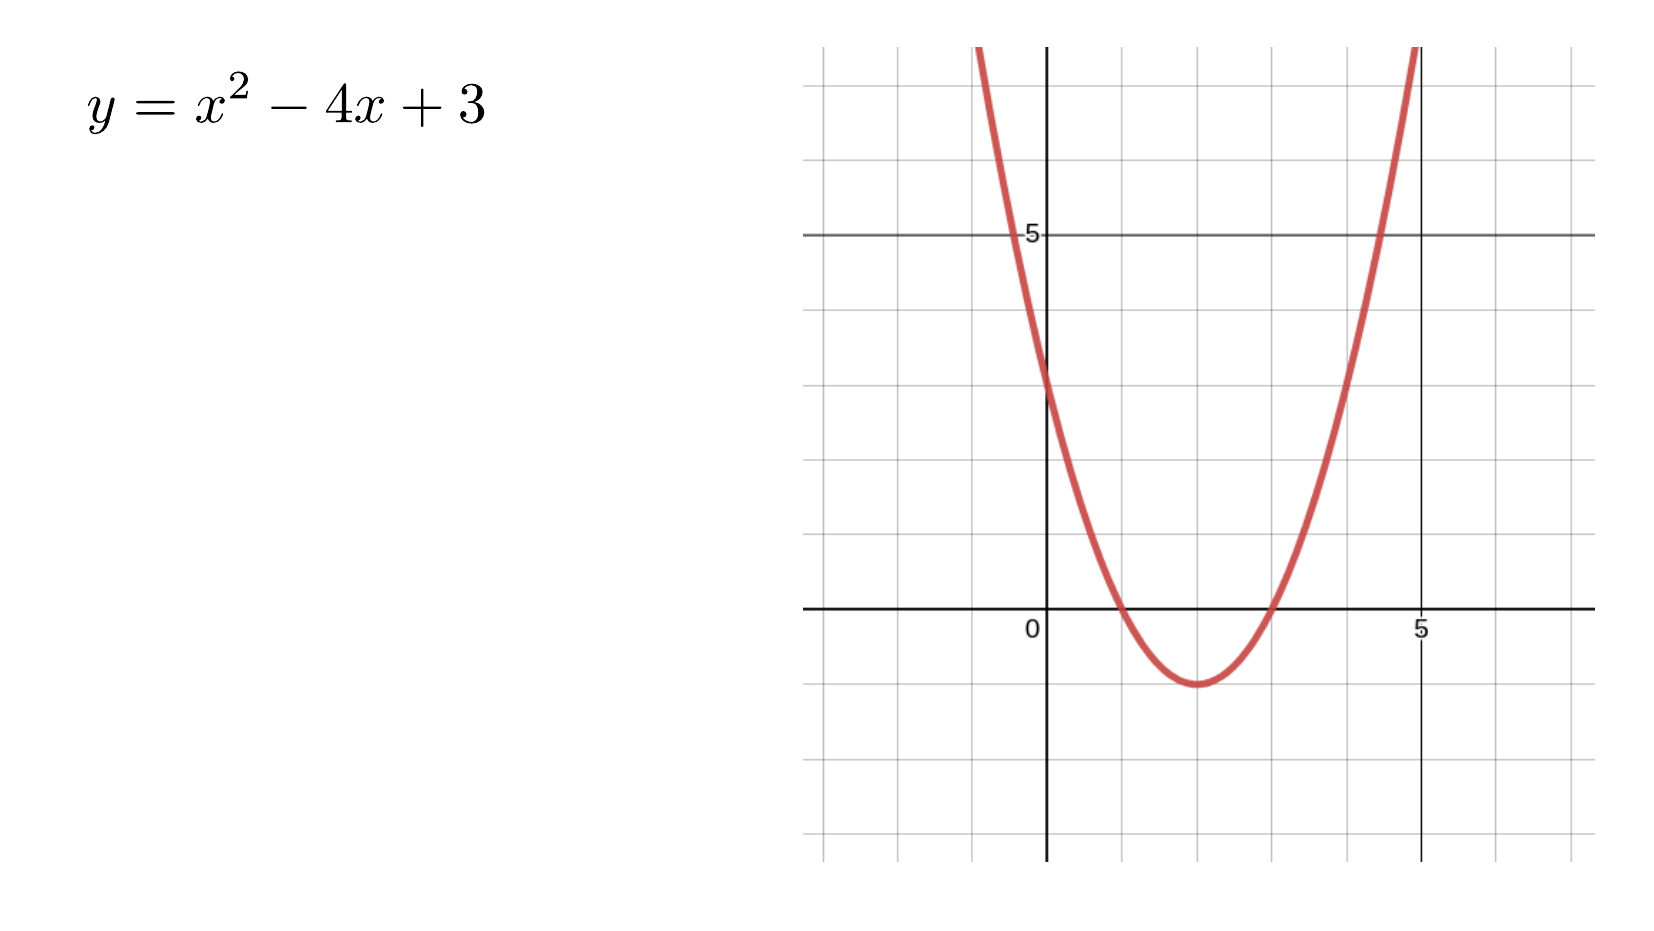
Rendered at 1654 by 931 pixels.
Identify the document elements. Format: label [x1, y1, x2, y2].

text_box [87, 71, 485, 135]
picture [803, 47, 1595, 862]
